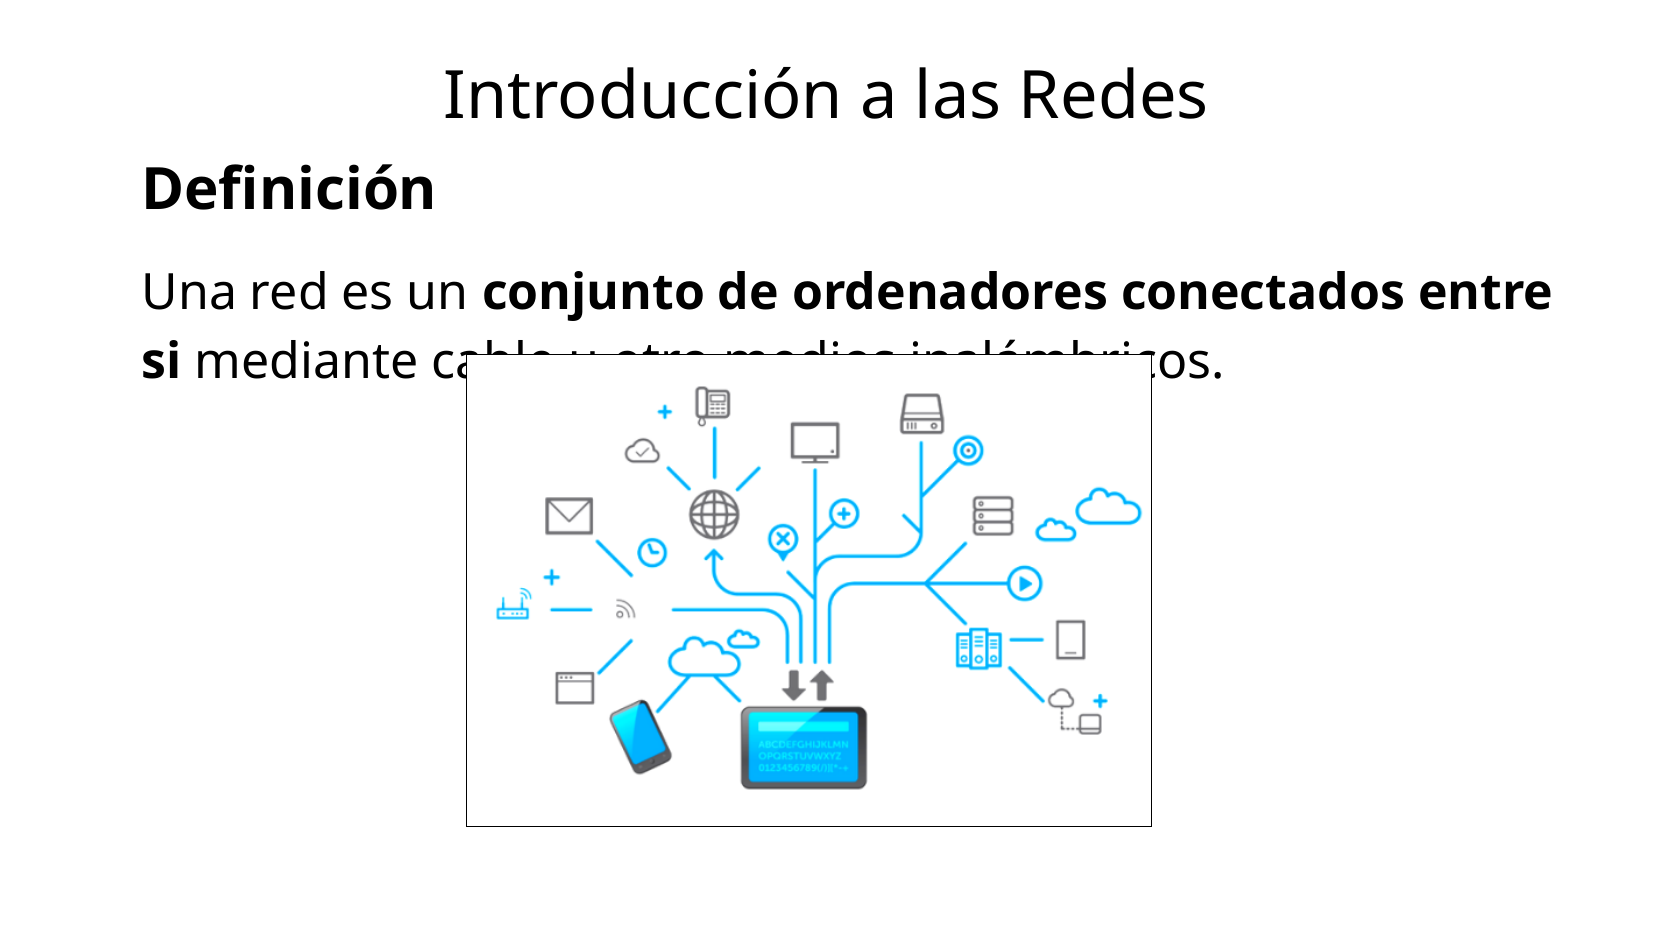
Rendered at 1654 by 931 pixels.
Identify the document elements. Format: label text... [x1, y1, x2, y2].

picture [466, 354, 1152, 827]
title Introducción a las Redes [82, 37, 1571, 148]
list Definición Una red es un conjunto de ordenadores conectados entre si mediante cable u otro medios inalámbricos. [82, 147, 1565, 886]
